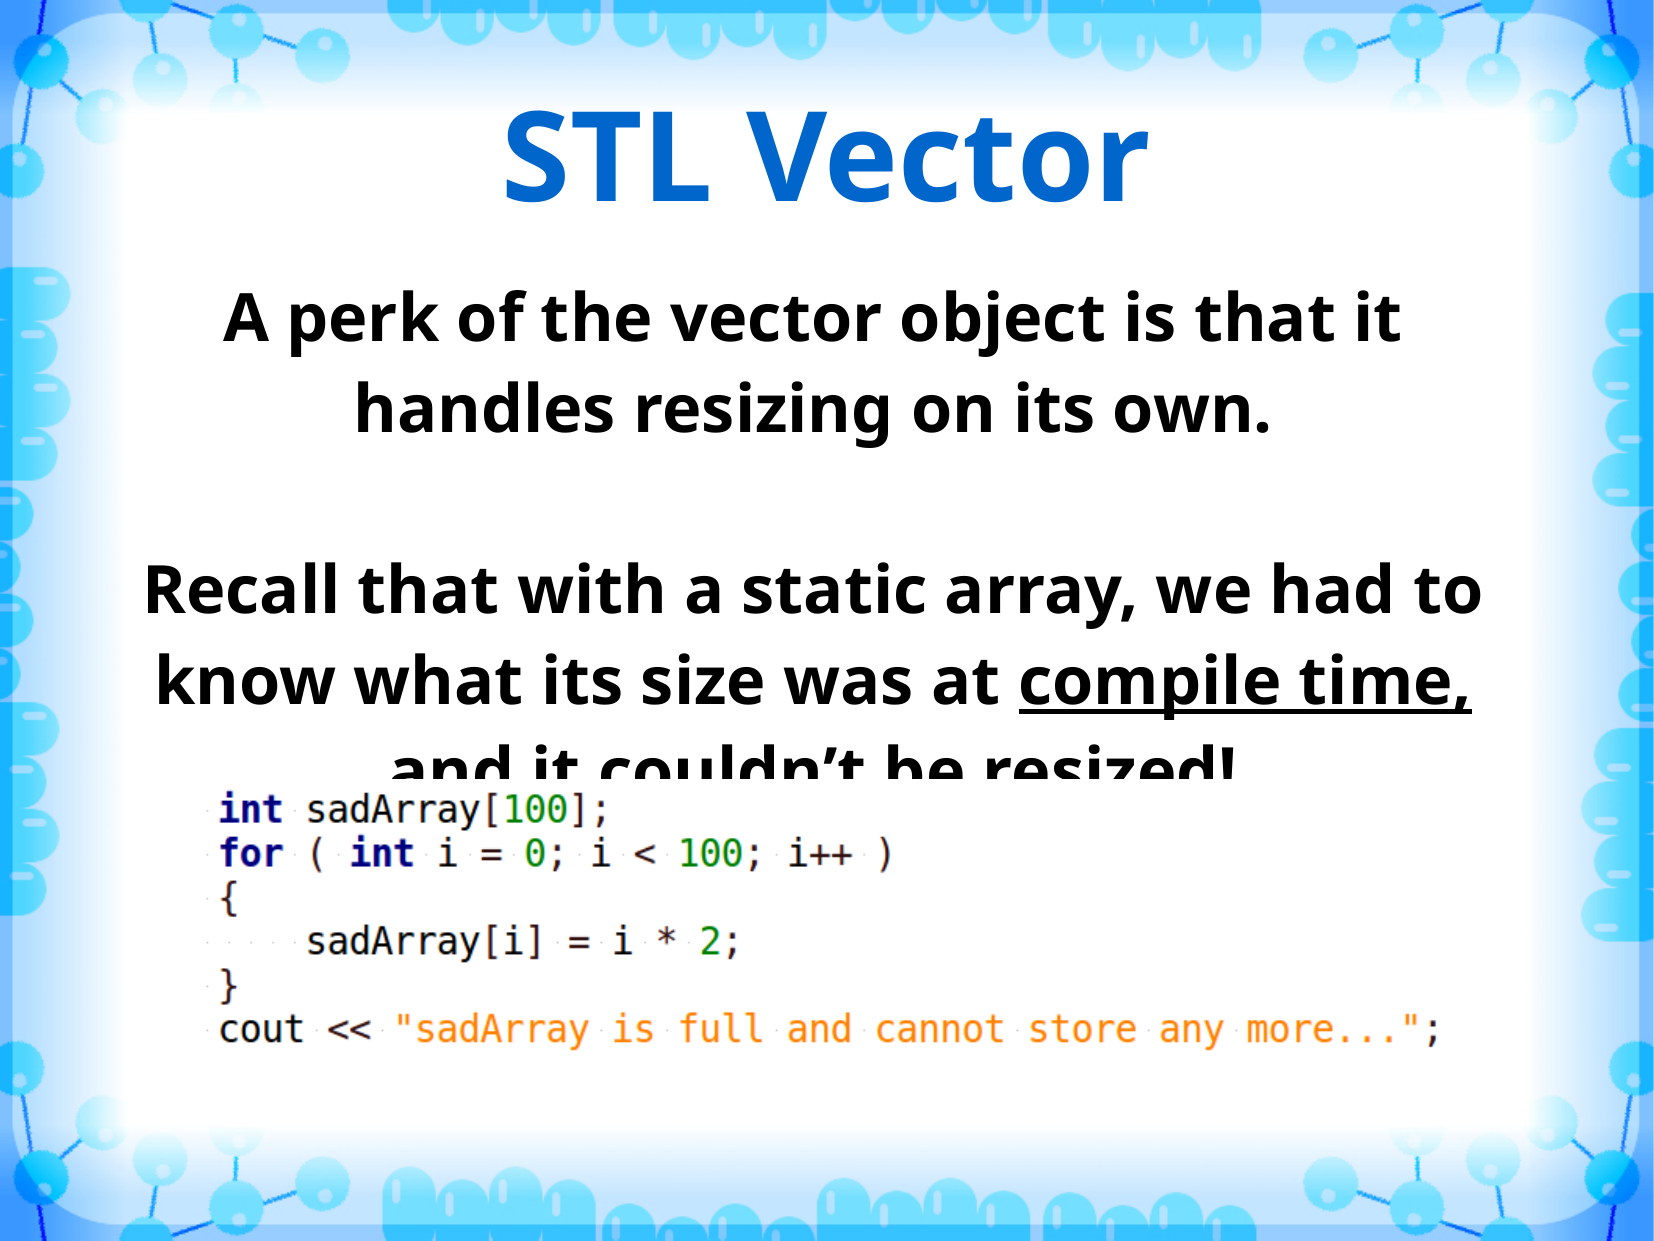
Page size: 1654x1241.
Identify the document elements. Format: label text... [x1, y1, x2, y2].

picture [0, 0, 1654, 1241]
text_box A perk of the vector object is that it handles resizing on its own. Recall that with a static array, we had to know what its size was at compile time, and it couldn’t be resized! [135, 270, 1492, 719]
title STL Vector [82, 49, 1571, 257]
